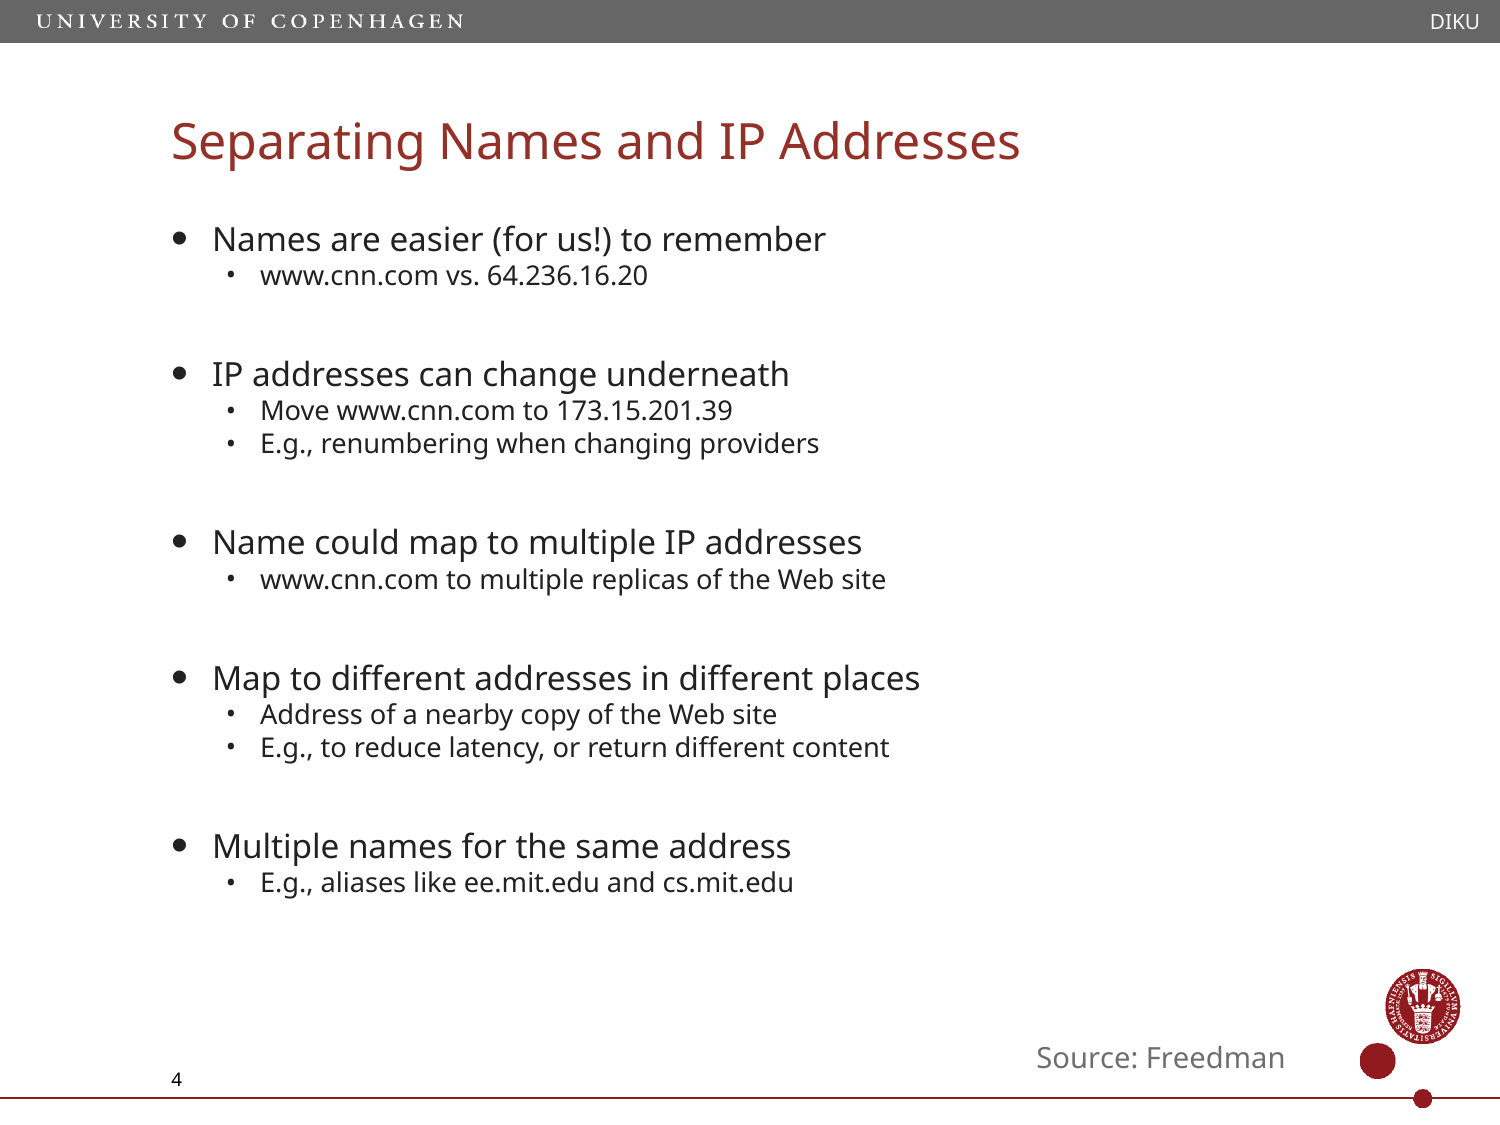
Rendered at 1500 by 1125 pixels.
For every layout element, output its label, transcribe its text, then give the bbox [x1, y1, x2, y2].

text_box DIKU [469, 0, 1495, 43]
picture [0, 910, 1500, 1122]
text_box <number> [171, 1067, 522, 1092]
list Names are easier (for us!) to remember www.cnn.com vs. 64.236.16.20 IP addresses can change underneath Move www.cnn.com to 173.15.201.39 E.g., renumbering when changing providers Name could map to multiple IP addresses www.cnn.com to multiple replicas of the Web site Map to different addresses in different places Address of a nearby copy of the Web site E.g., to reduce latency, or return different content Multiple names for the same address E.g., aliases like ee.mit.edu and cs.mit.edu [171, 225, 1329, 900]
title Separating Names and IP Addresses [171, 75, 1329, 171]
text_box Source: Freedman [1021, 1031, 1341, 1083]
